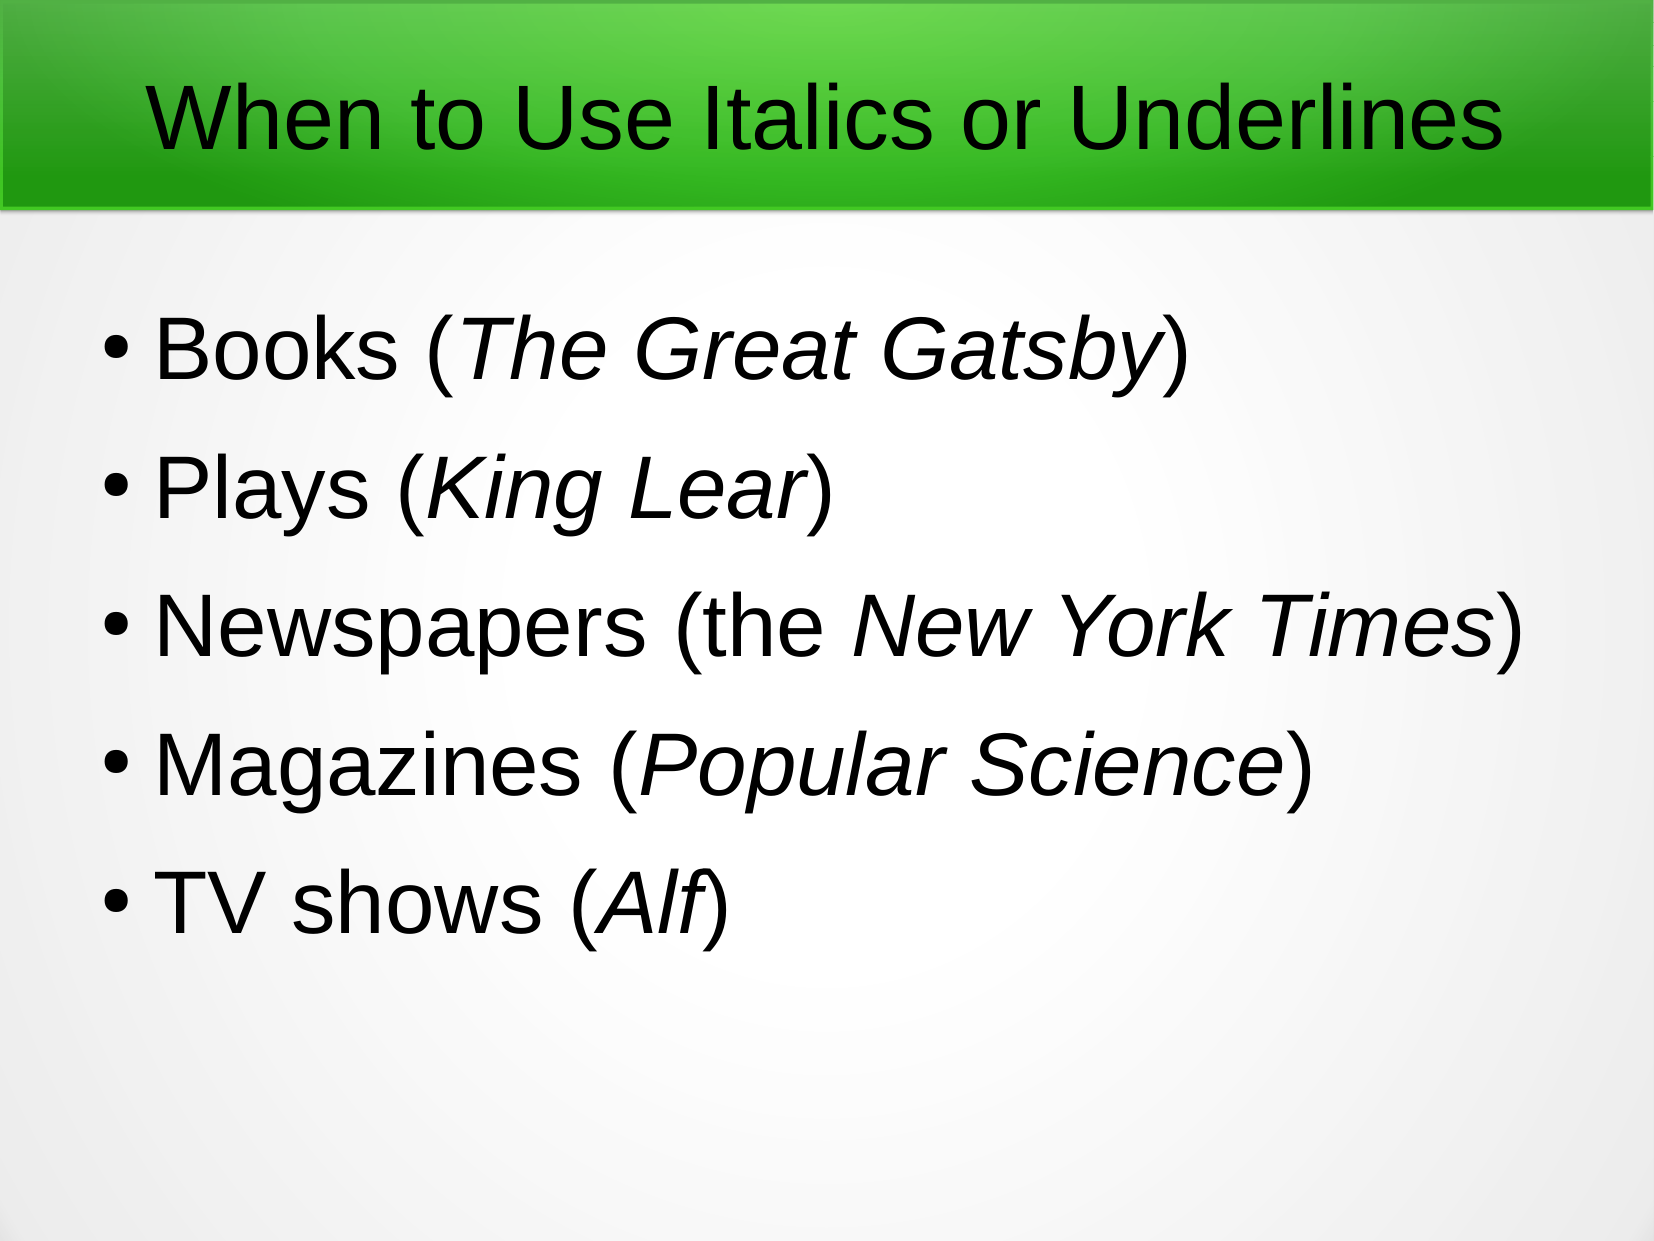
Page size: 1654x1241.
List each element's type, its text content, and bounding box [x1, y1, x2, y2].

title When to Use Italics or Underlines [82, 47, 1571, 189]
list Books (The Great Gatsby) Plays (King Lear) Newspapers (the New York Times) Magazines (Popular Science) TV shows (Alf) [82, 299, 1571, 1019]
